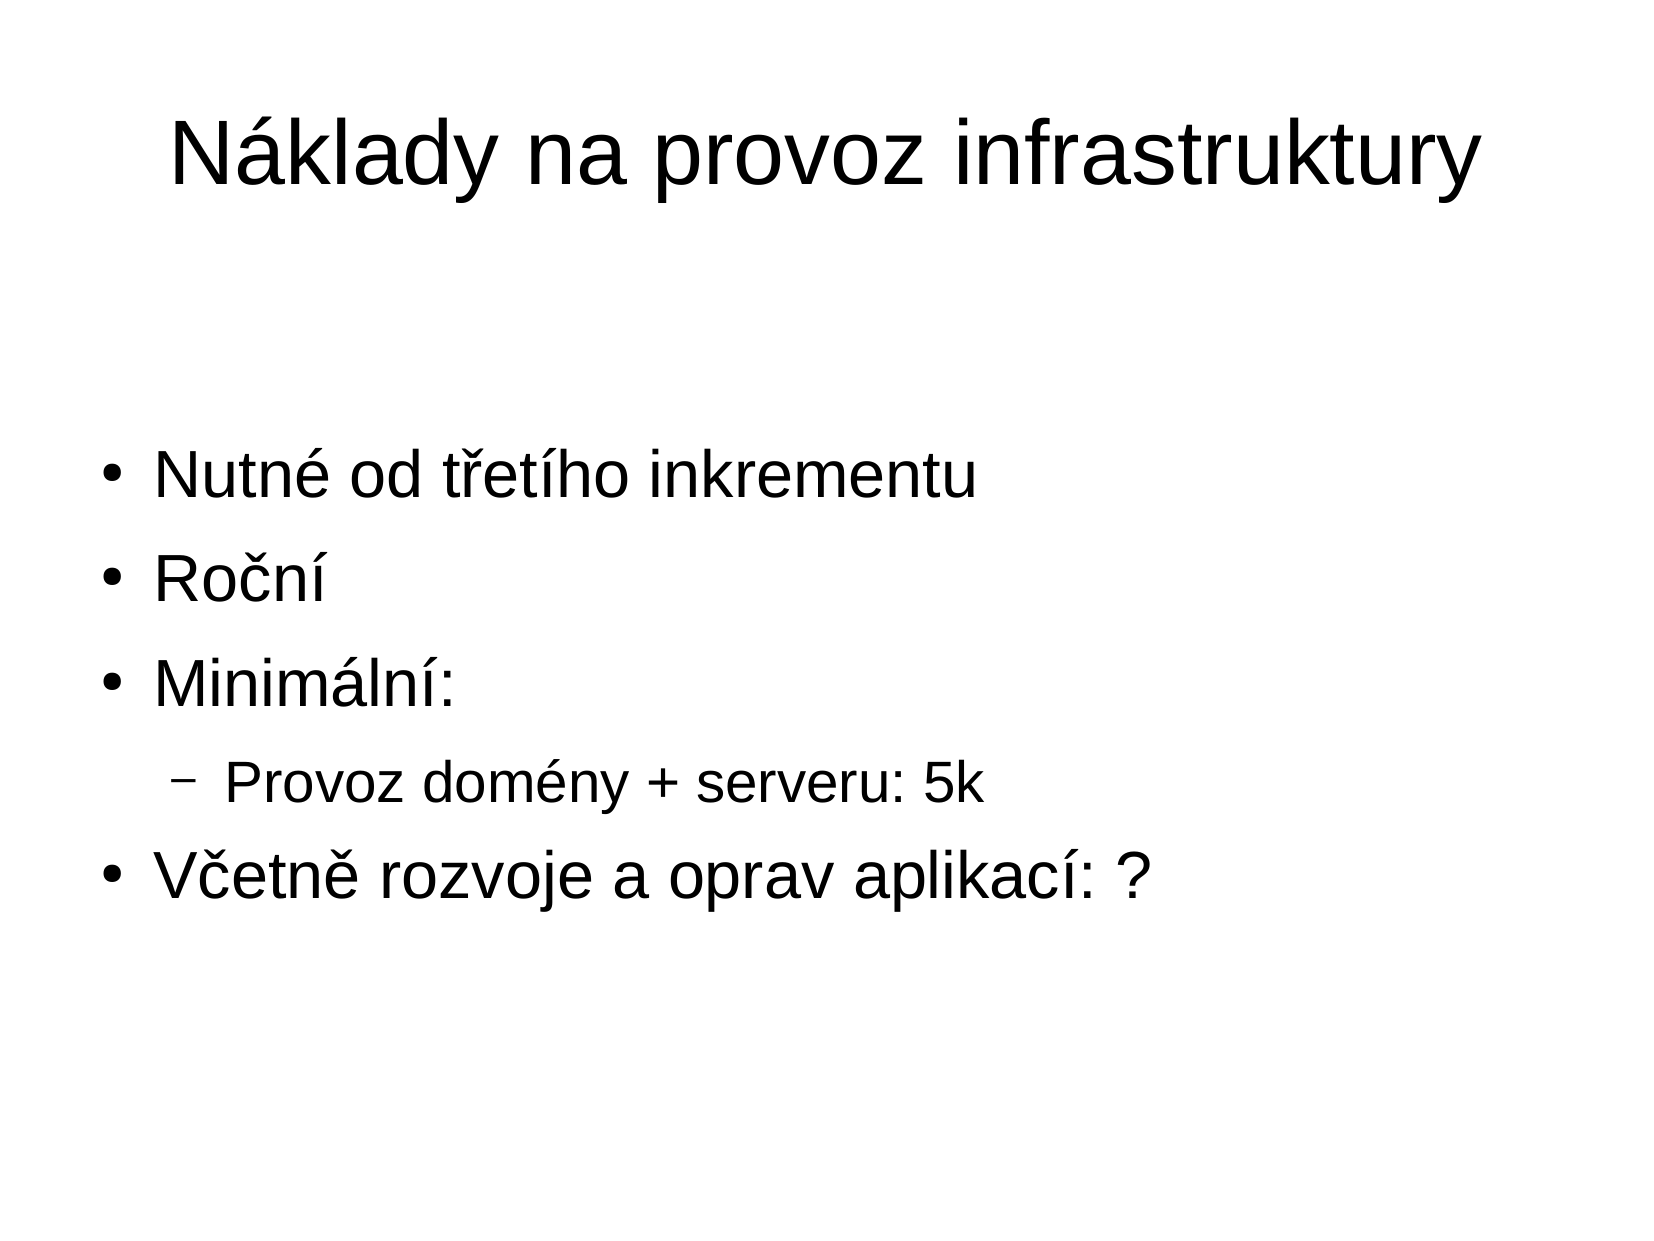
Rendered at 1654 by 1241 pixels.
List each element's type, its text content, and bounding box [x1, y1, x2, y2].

title Náklady na provoz infrastruktury [82, 49, 1571, 257]
list Nutné od třetího inkrementu Roční Minimální: Provoz domény + serveru: 5k Včetně rozvoje a oprav aplikací: ? [82, 437, 1571, 1010]
